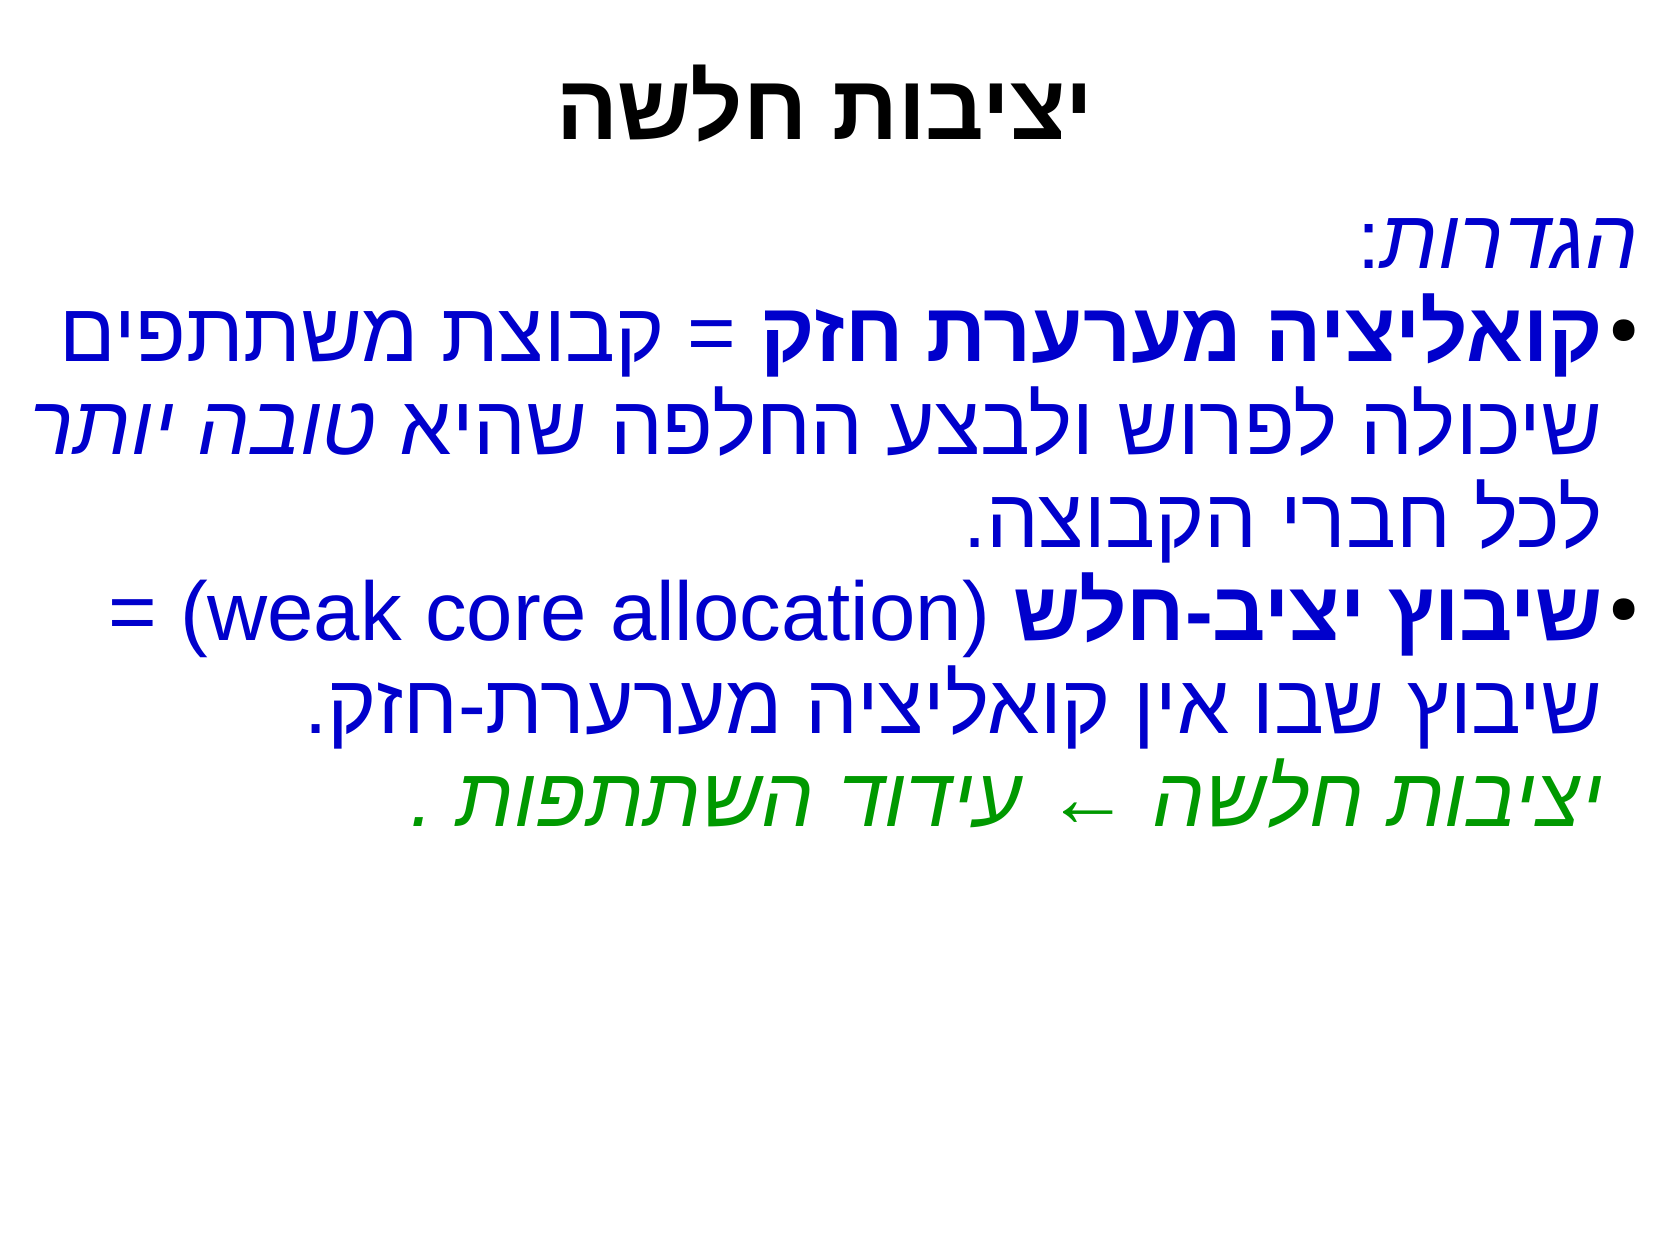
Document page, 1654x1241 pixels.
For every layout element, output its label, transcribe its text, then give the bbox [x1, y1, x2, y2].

text_box הגדרות: קואליציה מערערת חזק = קבוצת משתתפים שיכולה לפרוש ולבצע החלפה שהיא טובה יותר לכל חברי הקבוצה. שיבוץ יציב-חלש (weak core allocation) = שיבוץ שבו אין קואליציה מערערת-חזק. יציבות חלשה ← עידוד השתתפות . [0, 186, 1654, 946]
title יציבות חלשה [0, 4, 1654, 186]
